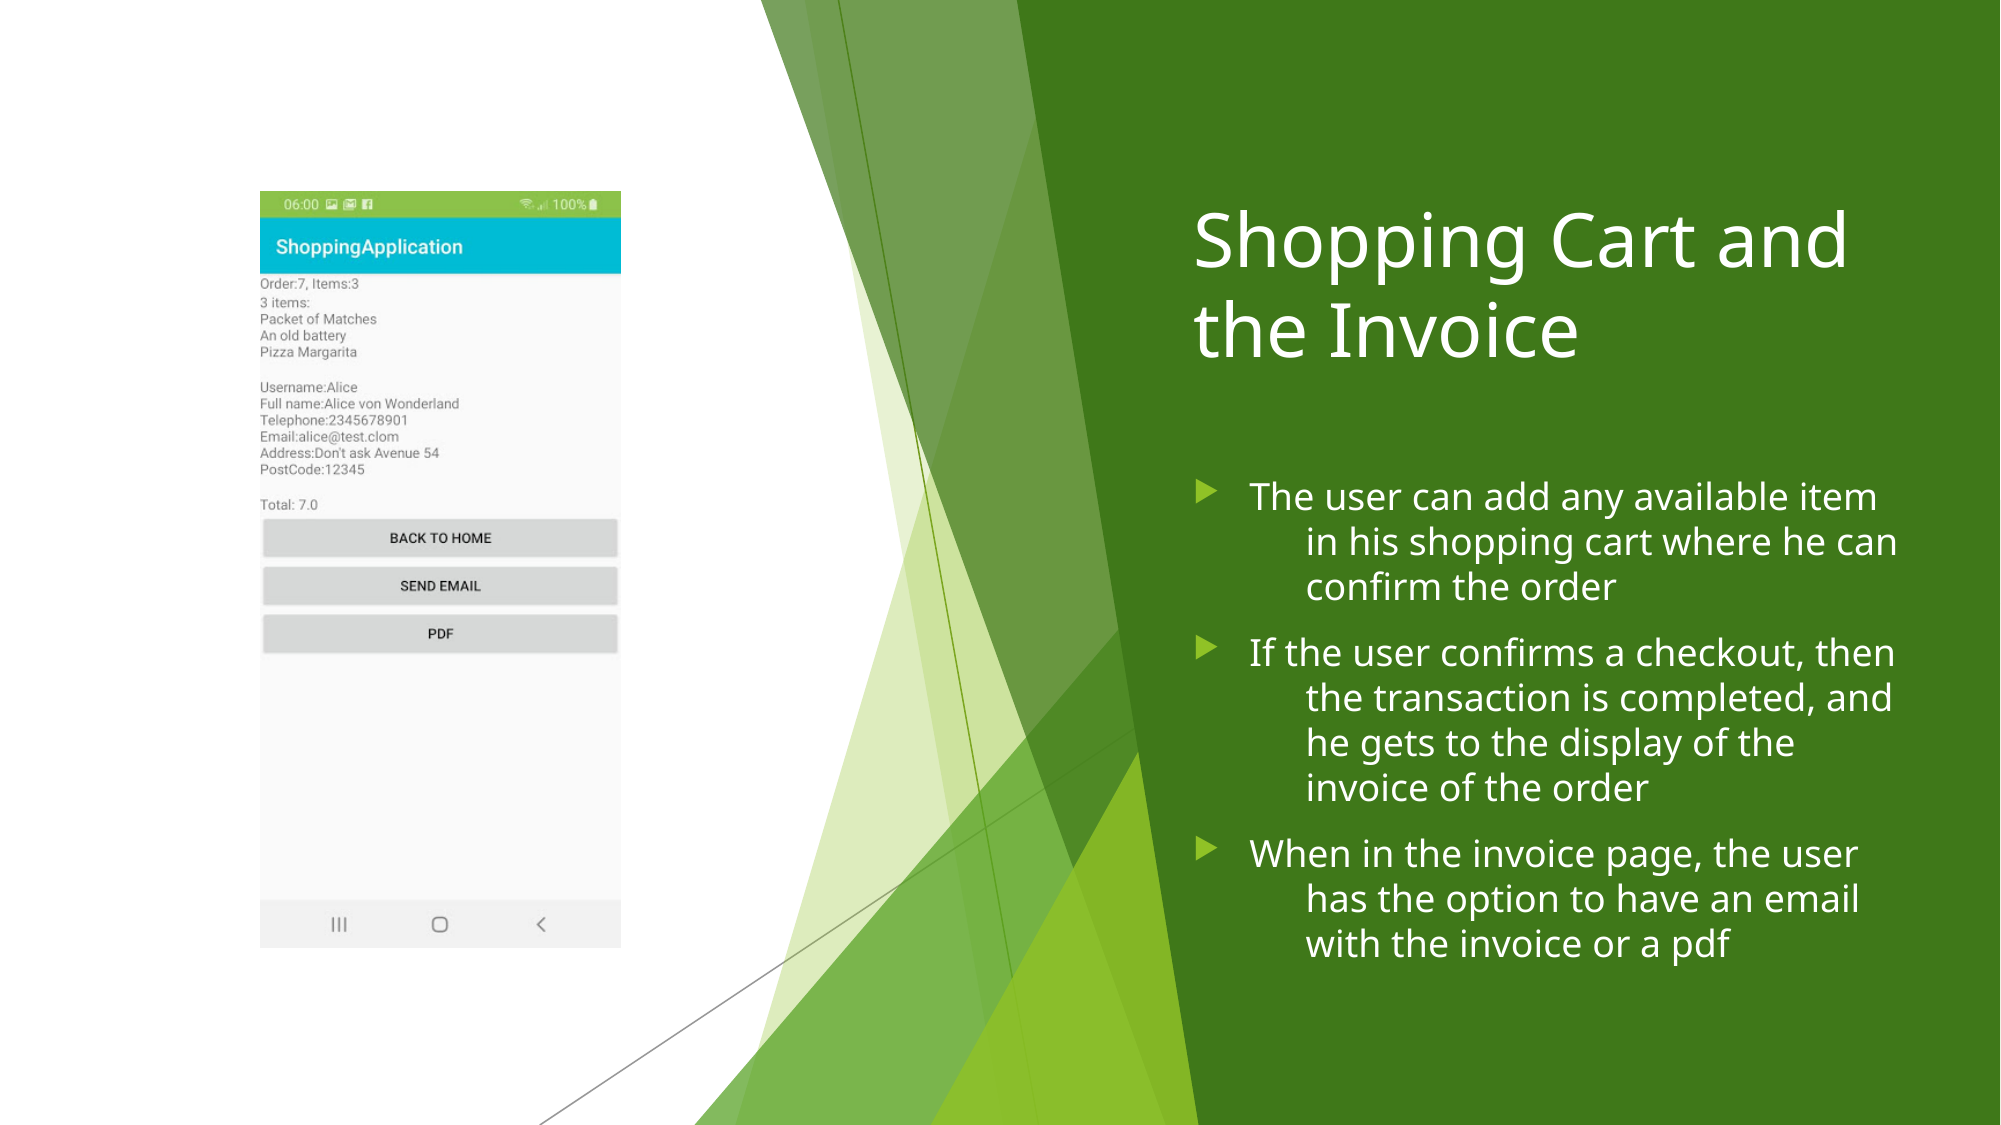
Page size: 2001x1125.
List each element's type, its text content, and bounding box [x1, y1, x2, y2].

text_box [0, 0, 2000, 1125]
list The user can add any available item in his shopping cart where he can confirm the order If the user confirms a checkout, then the transaction is completed, and he gets to the display of the invoice of the order When in the invoice page, the user has the option to have an email with the invoice or a pdf [1178, 465, 1919, 1010]
title Shopping Cart and the Invoice [1178, 99, 1919, 465]
picture [260, 191, 621, 948]
